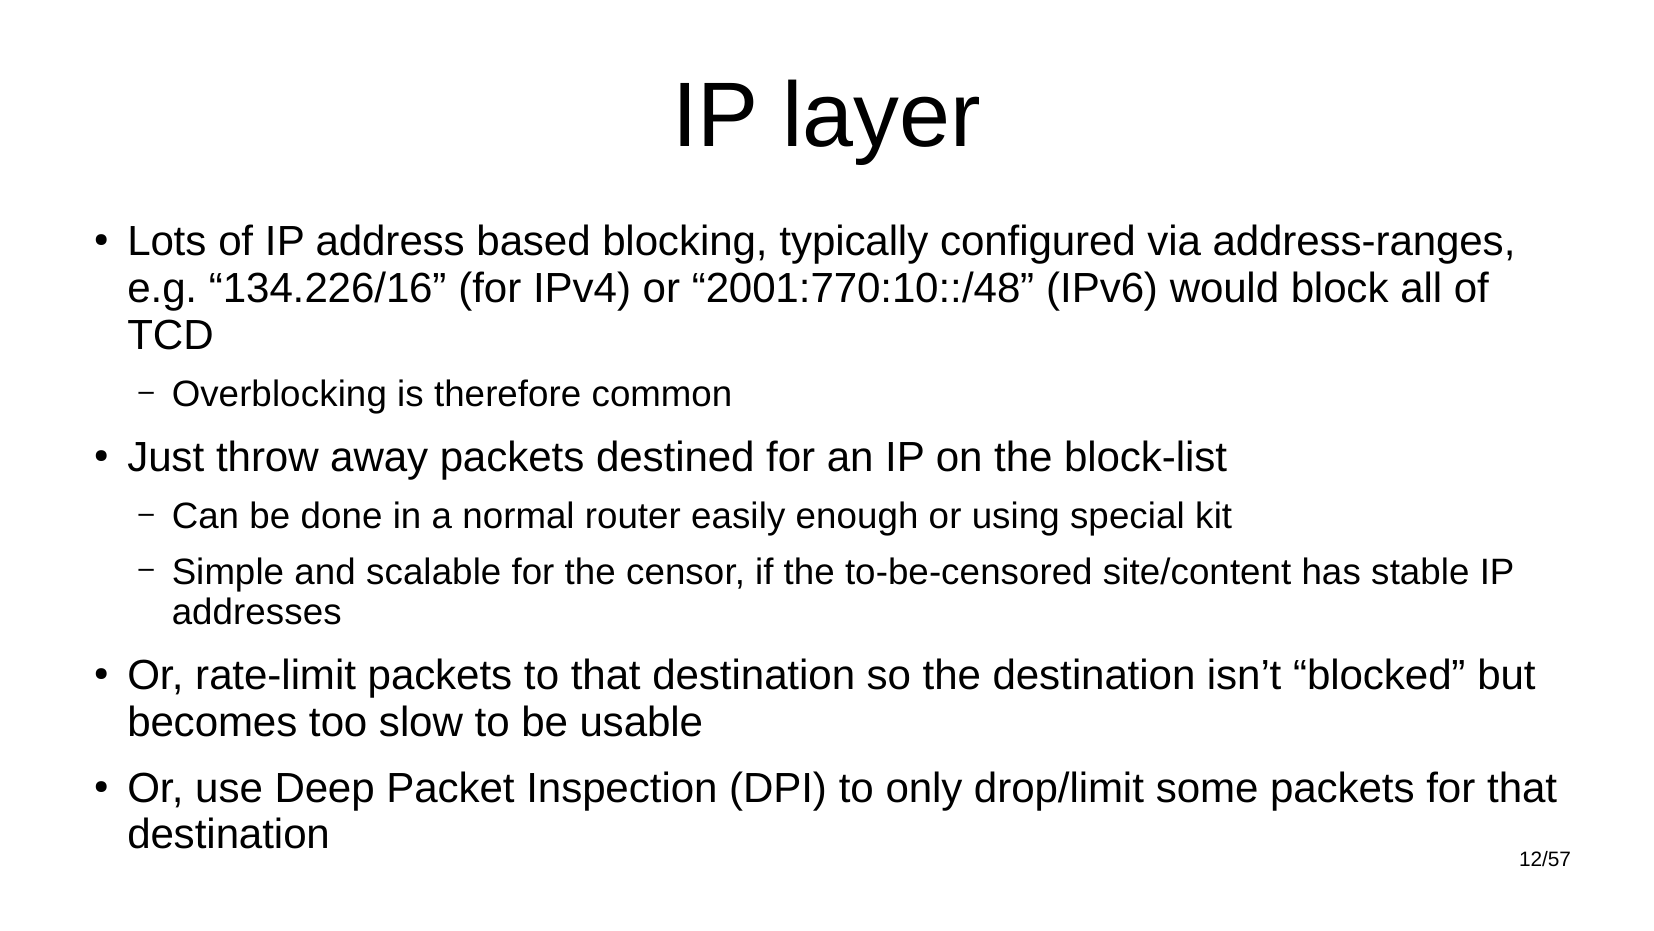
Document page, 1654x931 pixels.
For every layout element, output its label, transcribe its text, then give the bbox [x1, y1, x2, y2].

list Lots of IP address based blocking, typically configured via address-ranges, e.g. “134.226/16” (for IPv4) or “2001:770:10::/48” (IPv6) would block all of TCD Overblocking is therefore common Just throw away packets destined for an IP on the block-list Can be done in a normal router easily enough or using special kit Simple and scalable for the censor, if the to-be-censored site/content has stable IP addresses Or, rate-limit packets to that destination so the destination isn’t “blocked” but becomes too slow to be usable Or, use Deep Packet Inspection (DPI) to only drop/limit some packets for that destination [82, 217, 1571, 863]
title IP layer [82, 37, 1571, 193]
